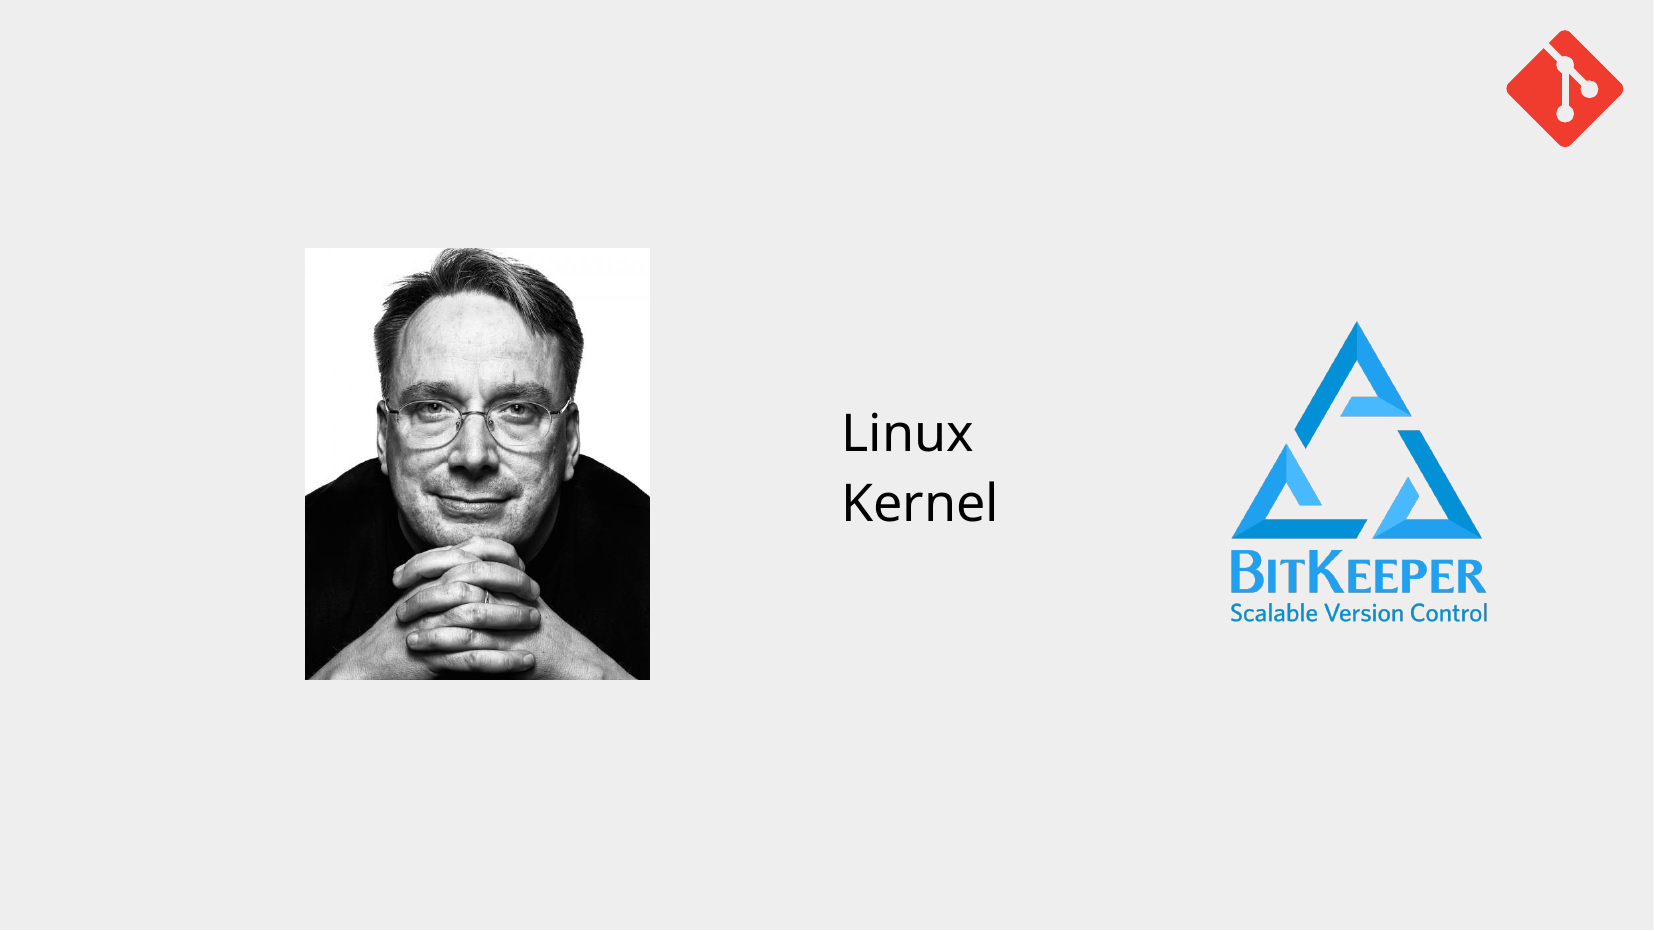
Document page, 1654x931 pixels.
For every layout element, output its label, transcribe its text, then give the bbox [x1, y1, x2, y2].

picture [1210, 310, 1506, 650]
picture [305, 248, 650, 680]
text_box Linux Kernel [826, 388, 1034, 532]
picture [1505, 29, 1625, 148]
